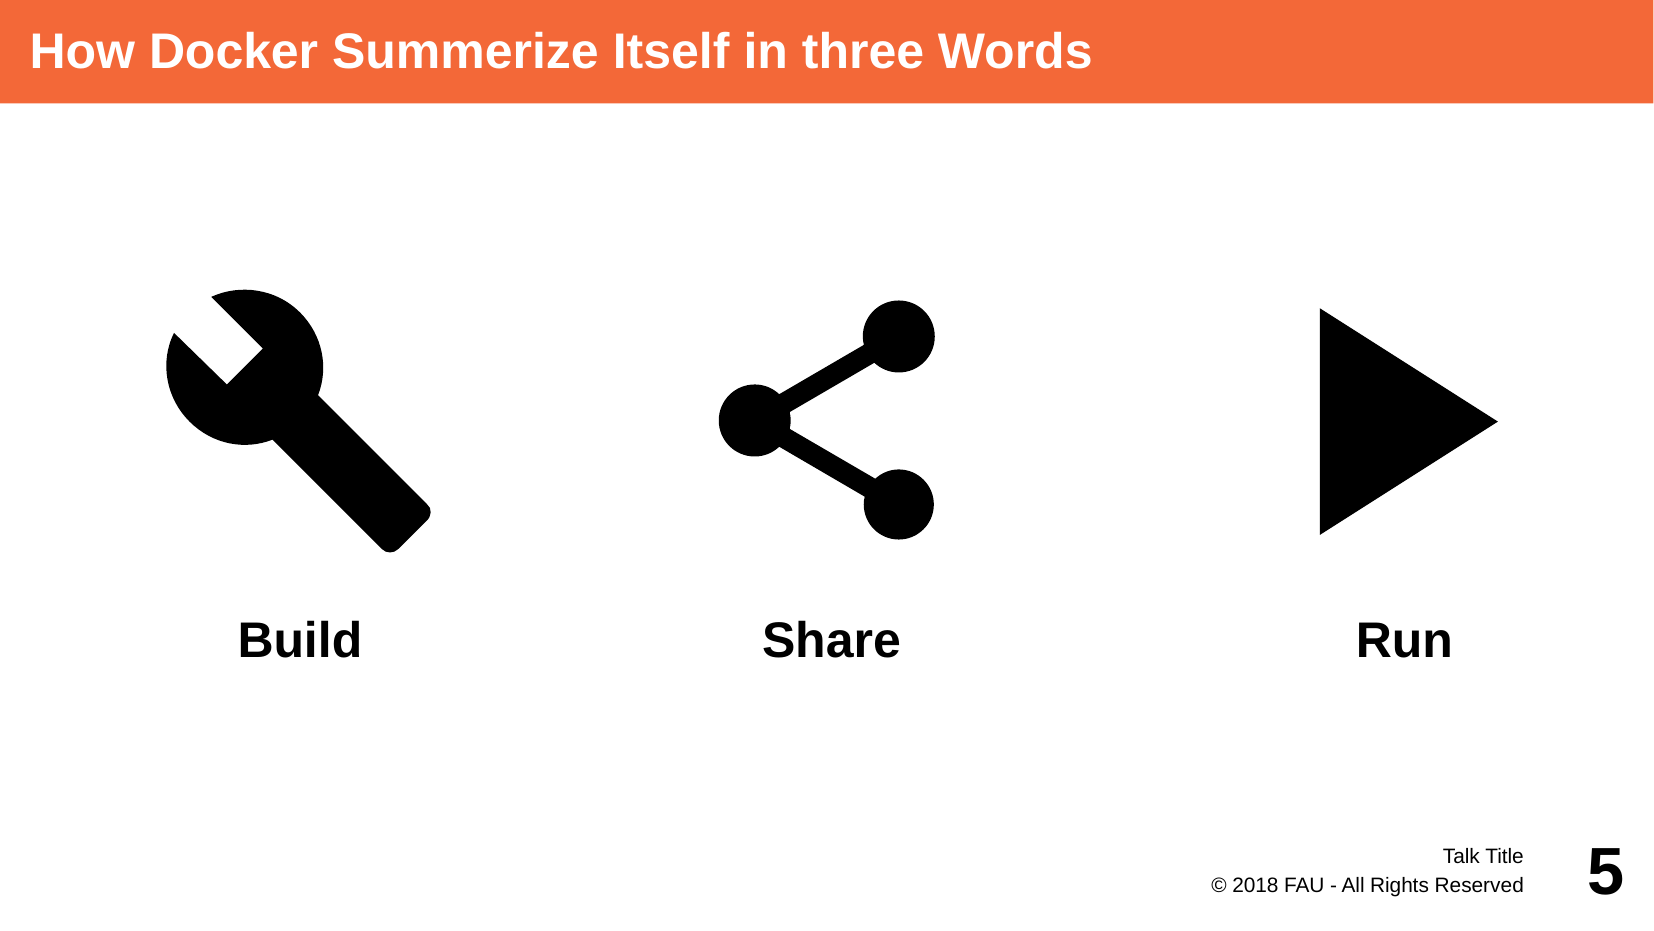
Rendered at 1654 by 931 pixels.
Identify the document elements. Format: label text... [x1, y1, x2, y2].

text_box Build [150, 600, 451, 680]
text_box Share [681, 600, 982, 680]
picture [148, 270, 449, 571]
text_box Run [1254, 600, 1555, 680]
title How Docker Summerize Itself in three Words [0, 0, 1654, 104]
picture [676, 270, 977, 571]
picture [1182, 219, 1588, 625]
